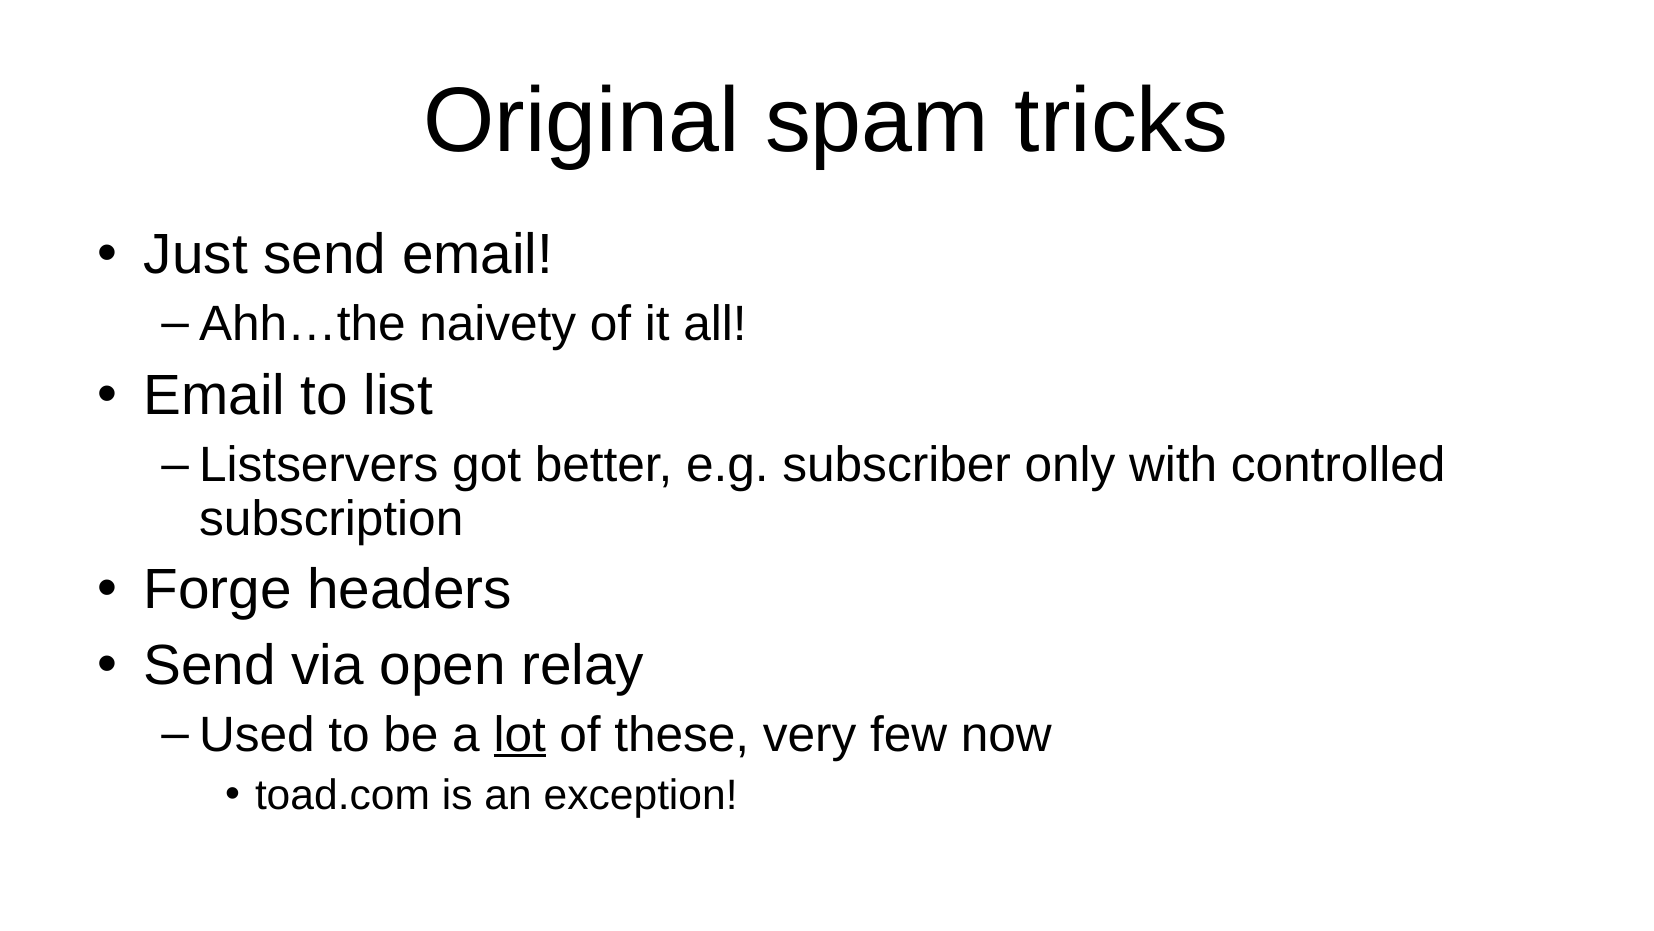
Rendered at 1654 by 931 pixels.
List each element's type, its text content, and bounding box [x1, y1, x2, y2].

list Just send email! Ahh…the naivety of it all! Email to list Listservers got better, e.g. subscriber only with controlled subscription Forge headers Send via open relay Used to be a lot of these, very few now toad.com is an exception! [82, 217, 1571, 831]
title Original spam tricks [82, 37, 1571, 193]
